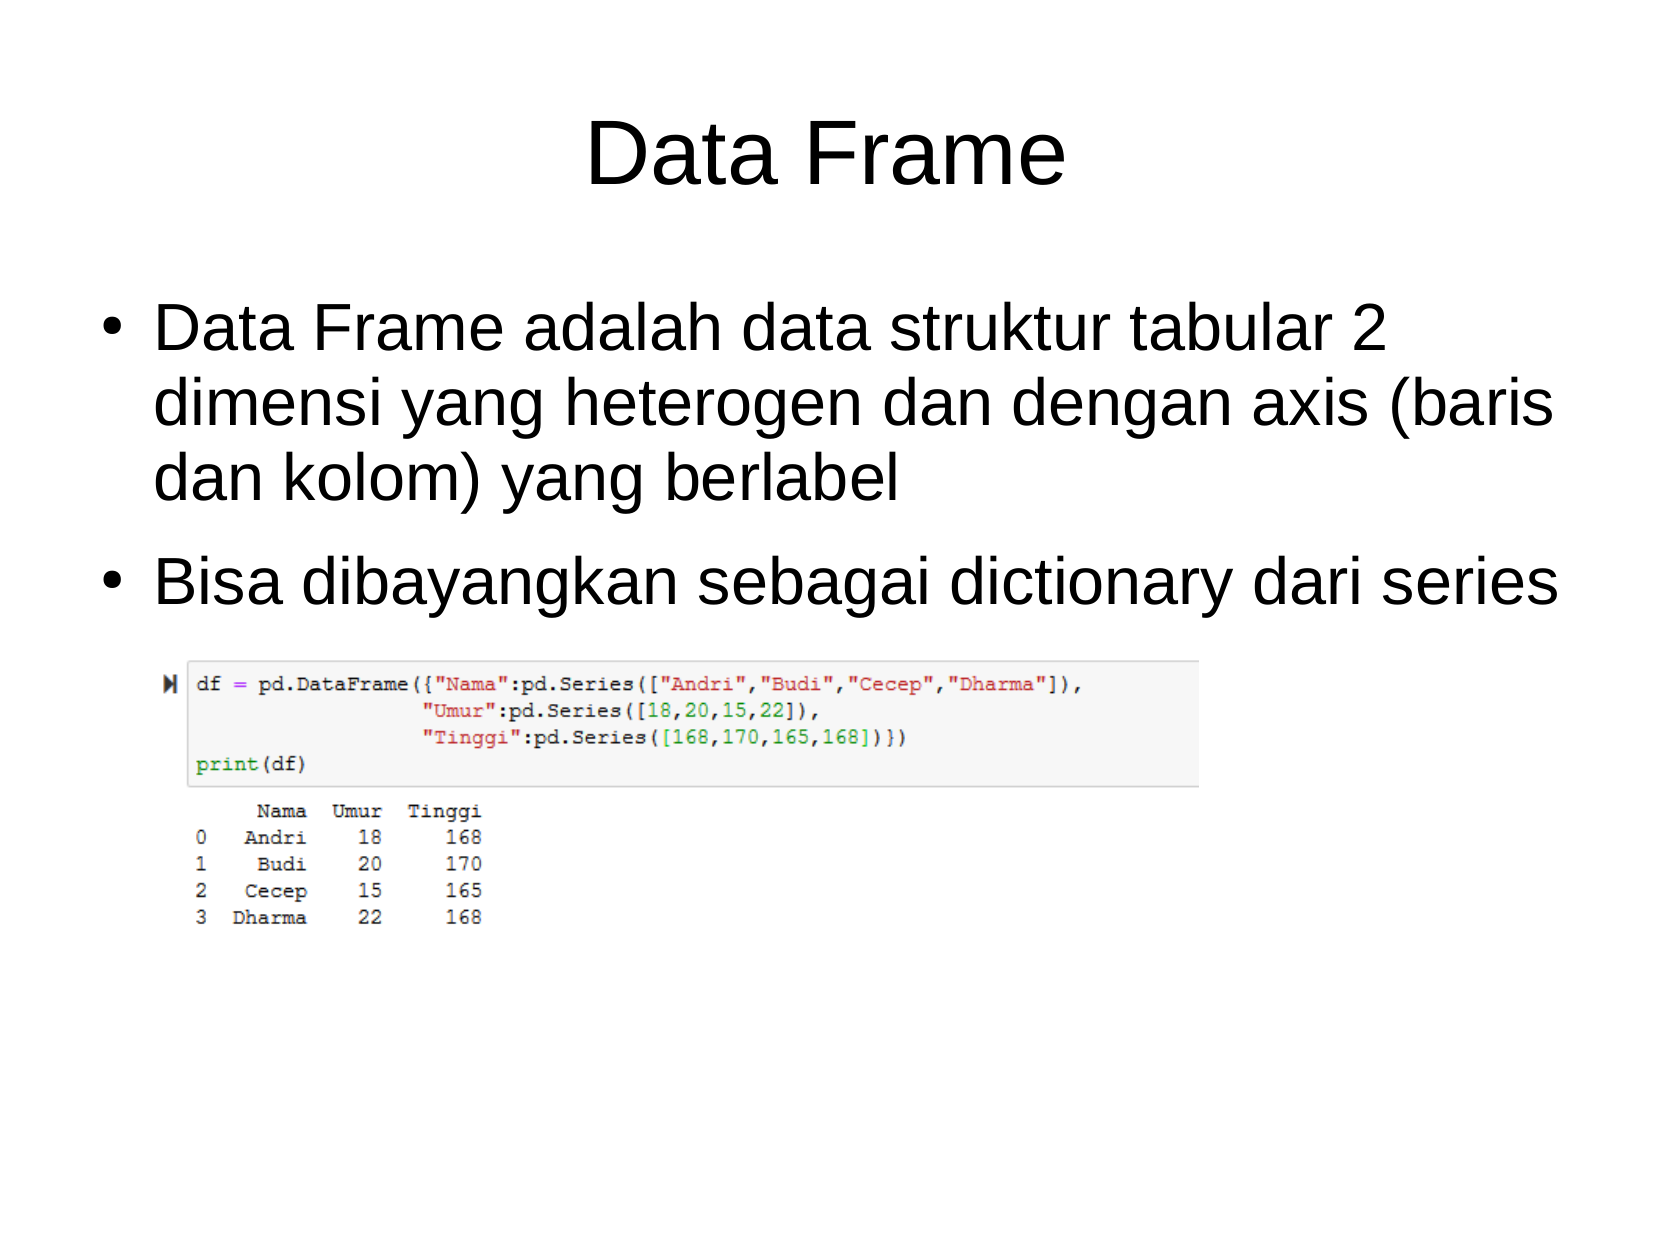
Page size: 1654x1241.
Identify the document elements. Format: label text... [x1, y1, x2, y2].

picture [145, 645, 1199, 946]
title Data Frame [82, 49, 1571, 257]
list Data Frame adalah data struktur tabular 2 dimensi yang heterogen dan dengan axis (baris dan kolom) yang berlabel Bisa dibayangkan sebagai dictionary dari series [82, 290, 1571, 1010]
